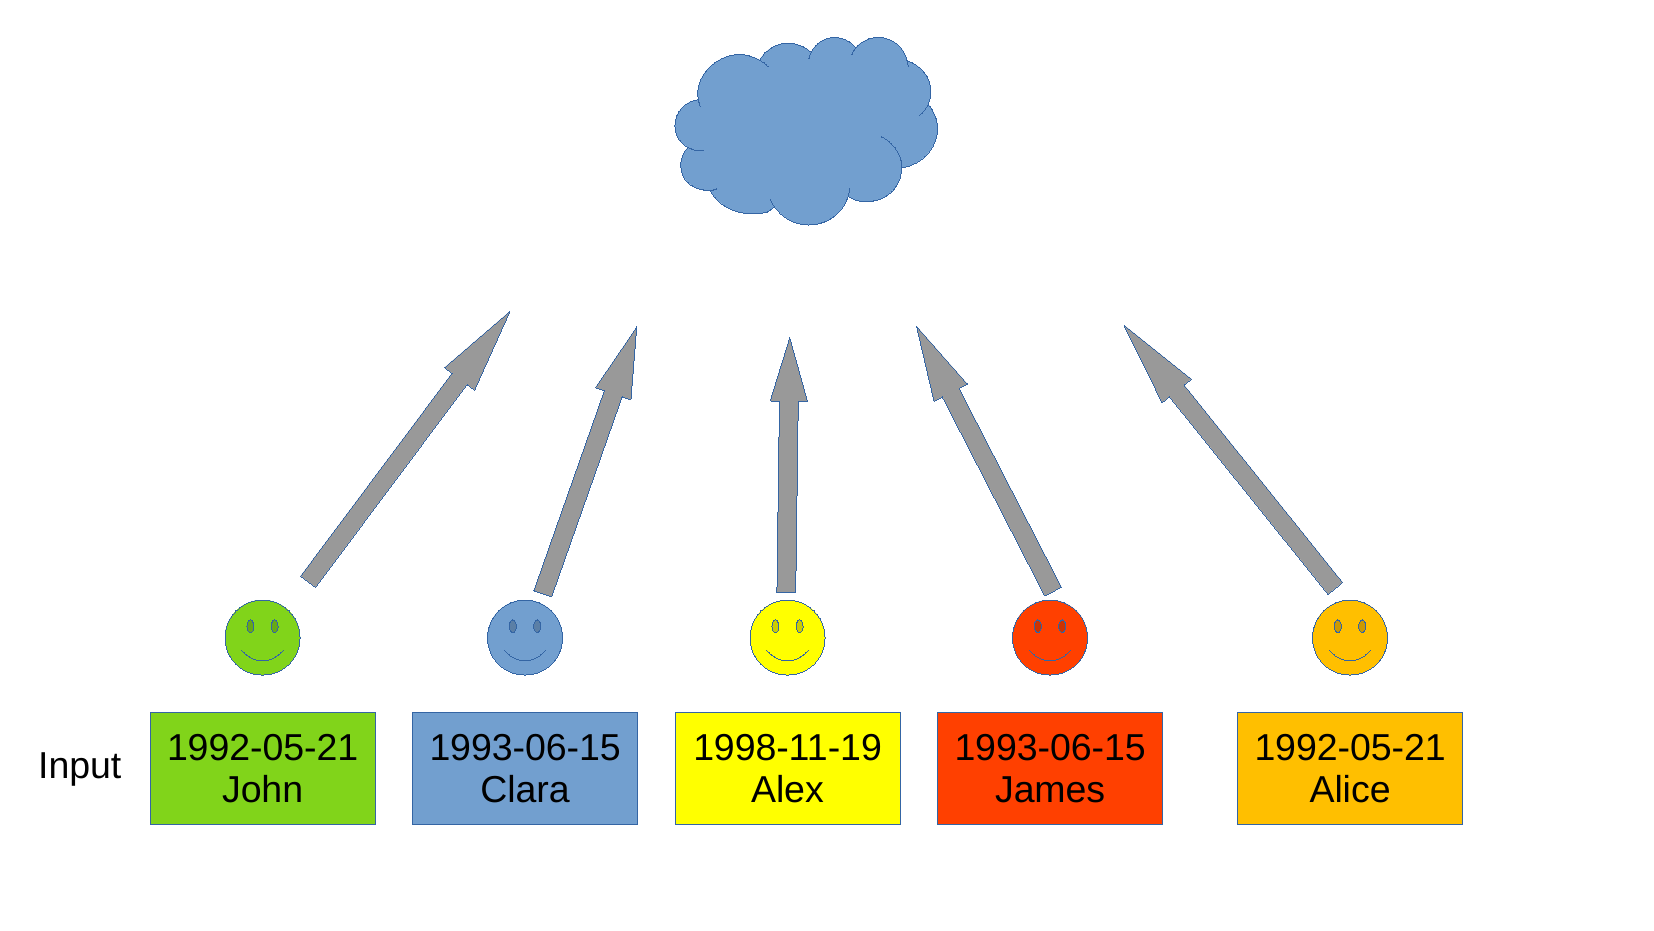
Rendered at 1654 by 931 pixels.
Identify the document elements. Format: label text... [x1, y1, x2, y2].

text_box [1312, 600, 1388, 676]
text_box [916, 326, 1062, 596]
text_box [1012, 600, 1088, 676]
text_box Input [23, 736, 211, 812]
text_box [533, 326, 637, 597]
text_box [487, 600, 563, 676]
text_box [300, 311, 510, 588]
text_box 1993-06-15 Clara [412, 712, 638, 825]
text_box [674, 37, 938, 226]
text_box [750, 600, 826, 676]
text_box [1124, 325, 1343, 595]
text_box [225, 600, 301, 676]
text_box [770, 337, 808, 593]
text_box 1992-05-21 Alice [1237, 712, 1463, 825]
text_box 1993-06-15 James [937, 712, 1163, 825]
text_box 1998-11-19 Alex [675, 712, 901, 825]
text_box 1992-05-21 John [150, 712, 376, 825]
